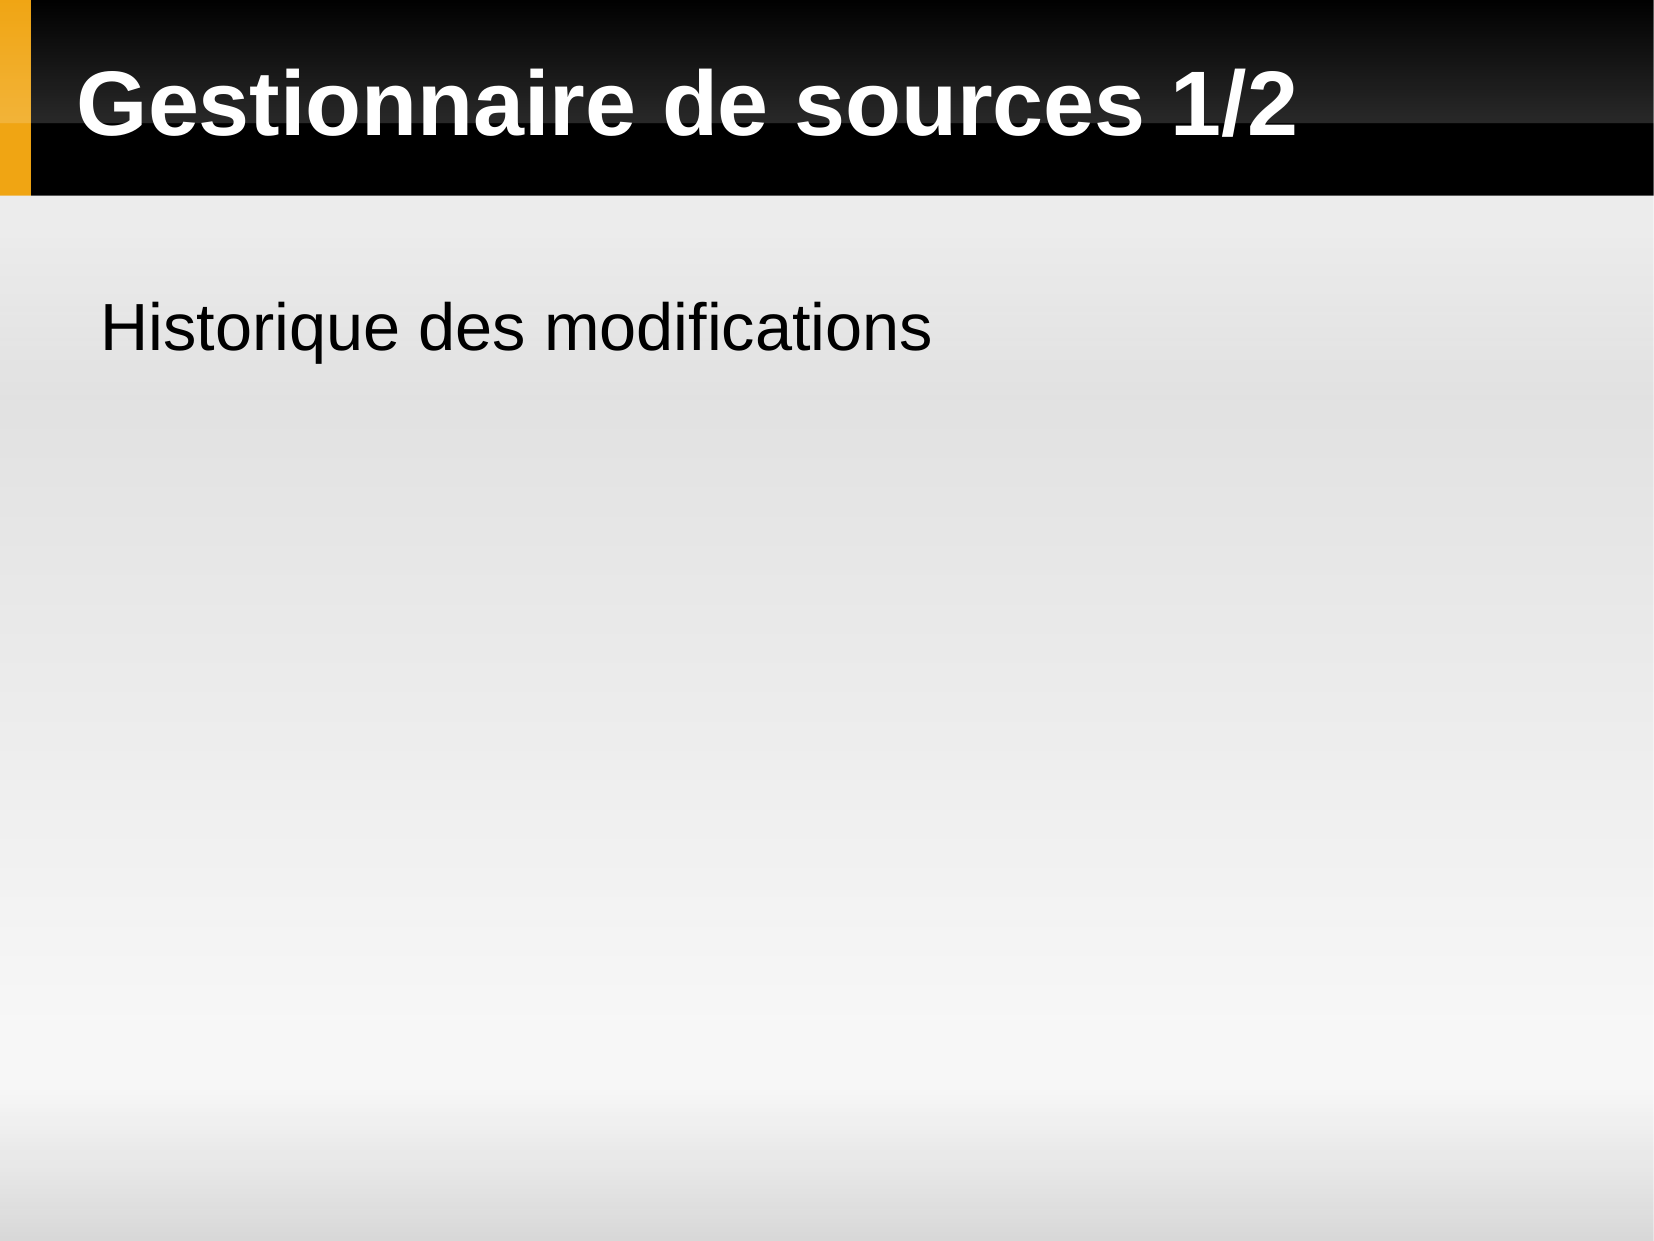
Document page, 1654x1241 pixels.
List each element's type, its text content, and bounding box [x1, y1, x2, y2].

title Gestionnaire de sources 1/2 [76, 7, 1565, 200]
picture [0, 0, 1654, 1241]
list Historique des modifications [82, 290, 1571, 1094]
